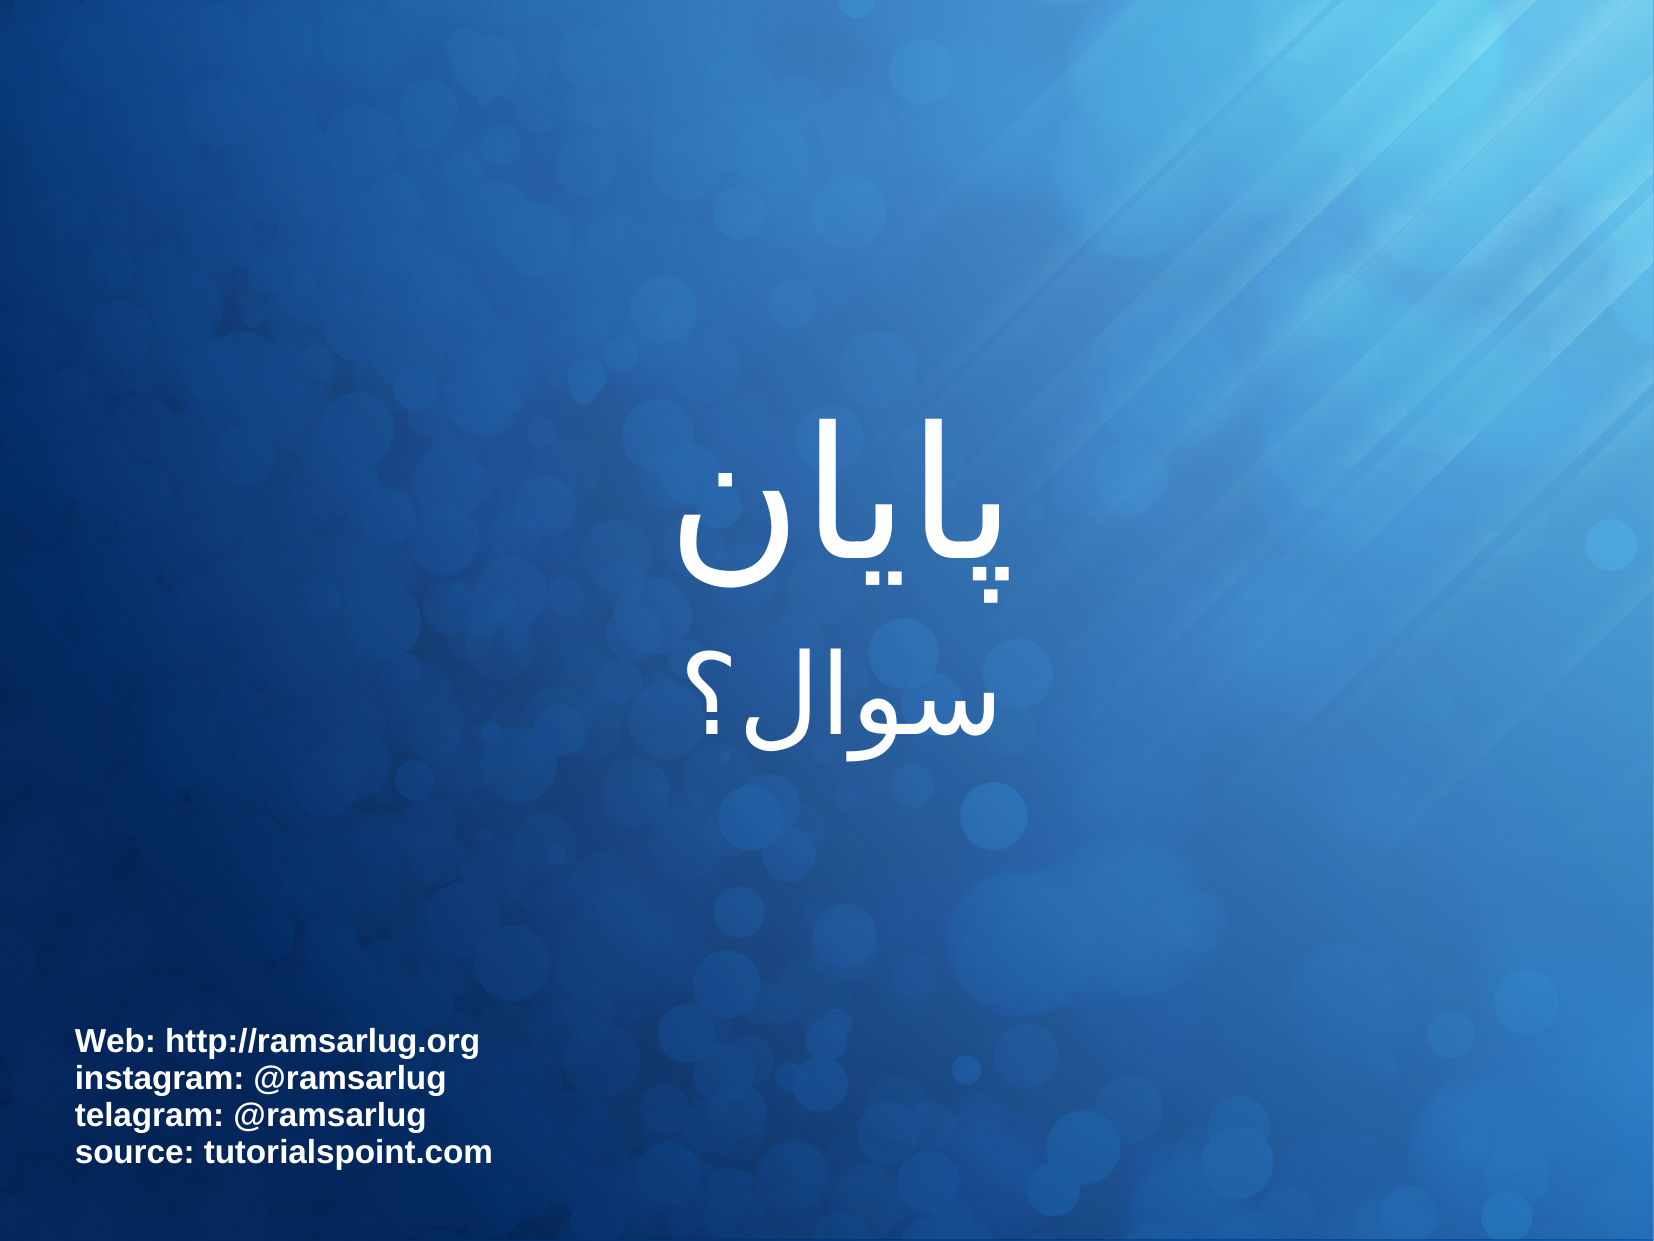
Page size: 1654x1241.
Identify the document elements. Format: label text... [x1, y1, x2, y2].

picture [0, 0, 1654, 1241]
subtitle پایان سوال؟ [112, 274, 1571, 901]
title Web: http://ramsarlug.org instagram: @ramsarlug telagram: @ramsarlug source: tutorialspoint.com [74, 1010, 1463, 1183]
